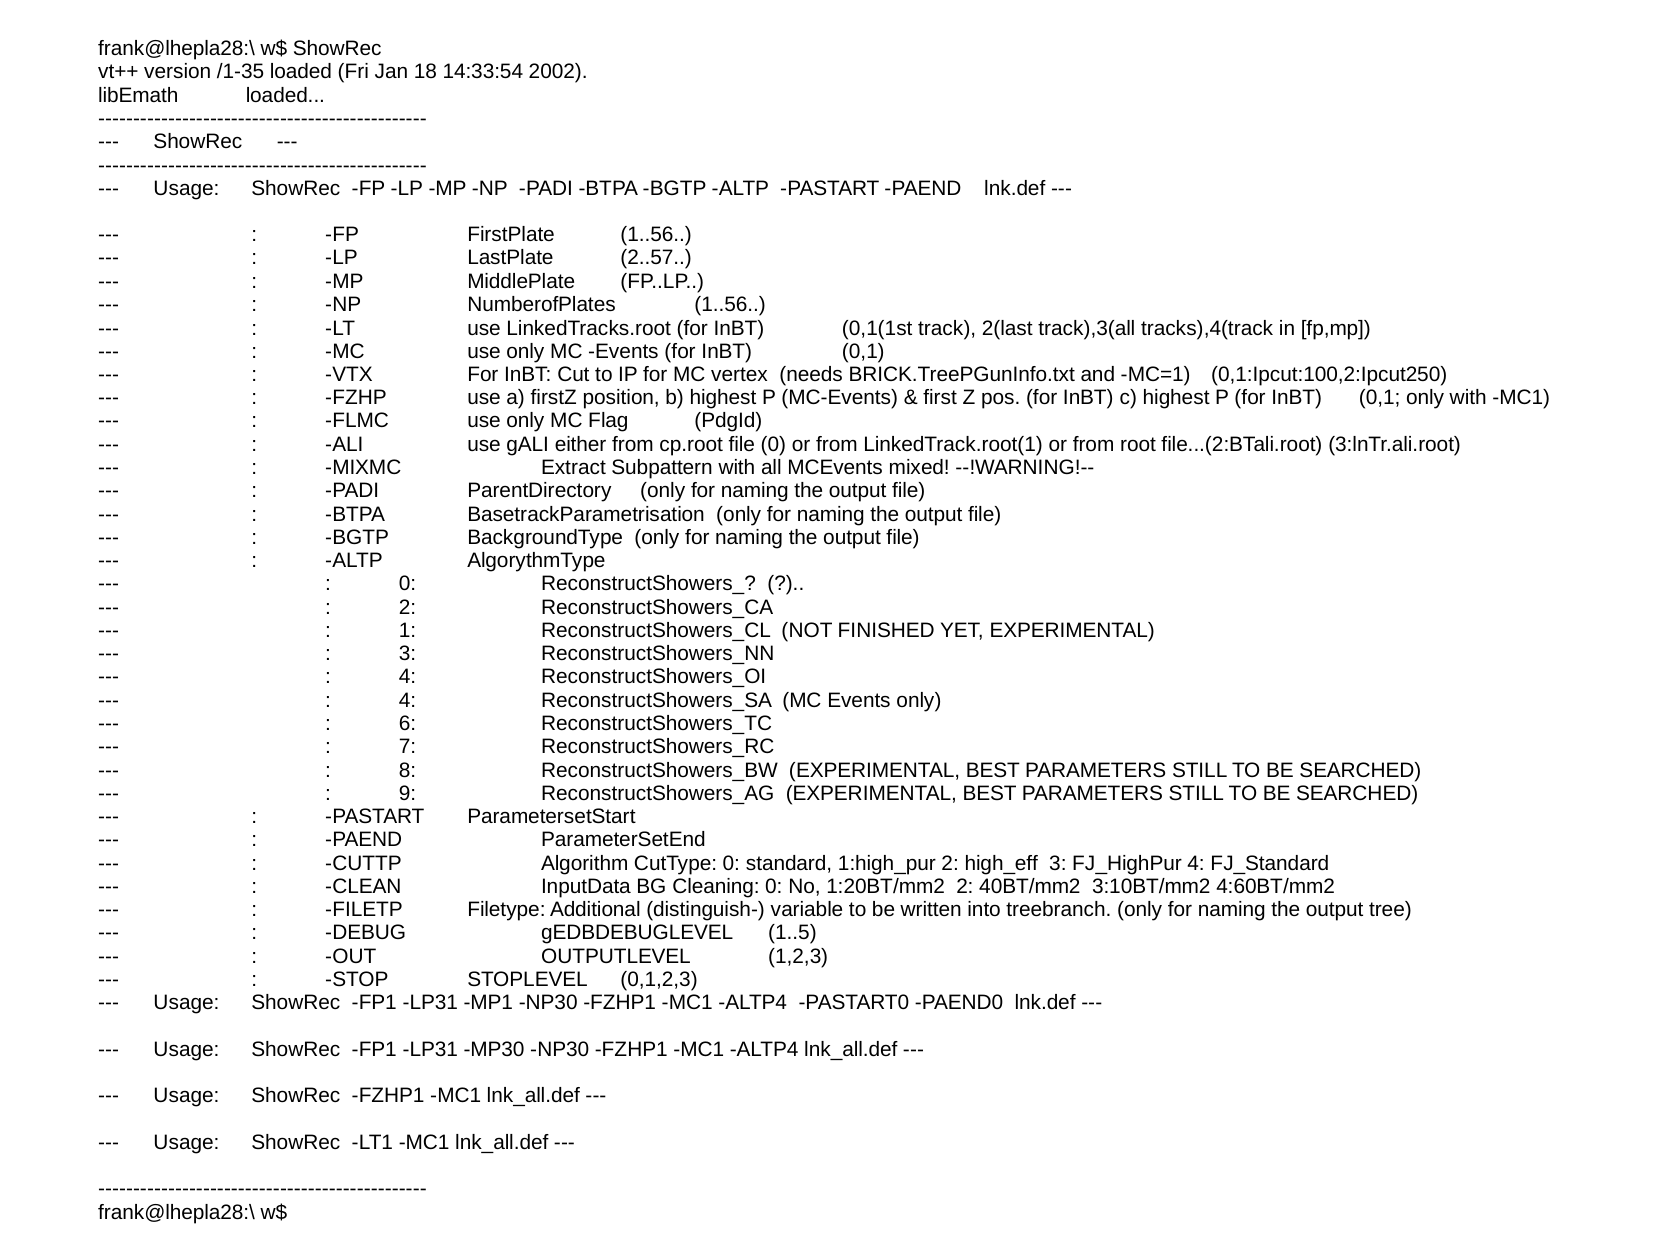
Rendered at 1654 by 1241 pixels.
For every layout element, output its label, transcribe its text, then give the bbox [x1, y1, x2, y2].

text_box frank@lhepla28:\ w$ ShowRec vt++ version /1-35 loaded (Fri Jan 18 14:33:54 2002). libEmath loaded... ----------------------------------------------- --- ShowRec --- ----------------------------------------------- --- Usage: ShowRec -FP -LP -MP -NP -PADI -BTPA -BGTP -ALTP -PASTART -PAEND lnk.def --- --- : -FP FirstPlate (1..56..) --- : -LP LastPlate (2..57..) --- : -MP MiddlePlate (FP..LP..) --- : -NP NumberofPlates (1..56..) --- : -LT use LinkedTracks.root (for InBT) (0,1(1st track), 2(last track),3(all tracks),4(track in [fp,mp]) --- : -MC use only MC -Events (for InBT) (0,1) --- : -VTX For InBT: Cut to IP for MC vertex (needs BRICK.TreePGunInfo.txt and -MC=1) (0,1:Ipcut:100,2:Ipcut250) --- : -FZHP use a) firstZ position, b) highest P (MC-Events) & first Z pos. (for InBT) c) highest P (for InBT) (0,1; only with -MC1) --- : -FLMC use only MC Flag (PdgId) --- : -ALI use gALI either from cp.root file (0) or from LinkedTrack.root(1) or from root file...(2:BTali.root) (3:lnTr.ali.root) --- : -MIXMC Extract Subpattern with all MCEvents mixed! --!WARNING!-- --- : -PADI ParentDirectory (only for naming the output file) --- : -BTPA BasetrackParametrisation (only for naming the output file) --- : -BGTP BackgroundType (only for naming the output file) --- : -ALTP AlgorythmType --- : 0: ReconstructShowers_? (?).. --- : 2: ReconstructShowers_CA --- : 1: ReconstructShowers_CL (NOT FINISHED YET, EXPERIMENTAL) --- : 3: ReconstructShowers_NN --- : 4: ReconstructShowers_OI --- : 4: ReconstructShowers_SA (MC Events only) --- : 6: ReconstructShowers_TC --- : 7: ReconstructShowers_RC --- : 8: ReconstructShowers_BW (EXPERIMENTAL, BEST PARAMETERS STILL TO BE SEARCHED) --- : 9: ReconstructShowers_AG (EXPERIMENTAL, BEST PARAMETERS STILL TO BE SEARCHED) --- : -PASTART ParametersetStart --- : -PAEND ParameterSetEnd --- : -CUTTP Algorithm CutType: 0: standard, 1:high_pur 2: high_eff 3: FJ_HighPur 4: FJ_Standard --- : -CLEAN InputData BG Cleaning: 0: No, 1:20BT/mm2 2: 40BT/mm2 3:10BT/mm2 4:60BT/mm2 --- : -FILETP Filetype: Additional (distinguish-) variable to be written into treebranch. (only for naming the output tree) --- : -DEBUG gEDBDEBUGLEVEL (1..5) --- : -OUT OUTPUTLEVEL (1,2,3) --- : -STOP STOPLEVEL (0,1,2,3) --- Usage: ShowRec -FP1 -LP31 -MP1 -NP30 -FZHP1 -MC1 -ALTP4 -PASTART0 -PAEND0 lnk.def --- --- Usage: ShowRec -FP1 -LP31 -MP30 -NP30 -FZHP1 -MC1 -ALTP4 lnk_all.def --- --- Usage: ShowRec -FZHP1 -MC1 lnk_all.def --- --- Usage: ShowRec -LT1 -MC1 lnk_all.def --- ----------------------------------------------- frank@lhepla28:\ w$ [83, 29, 1565, 1241]
